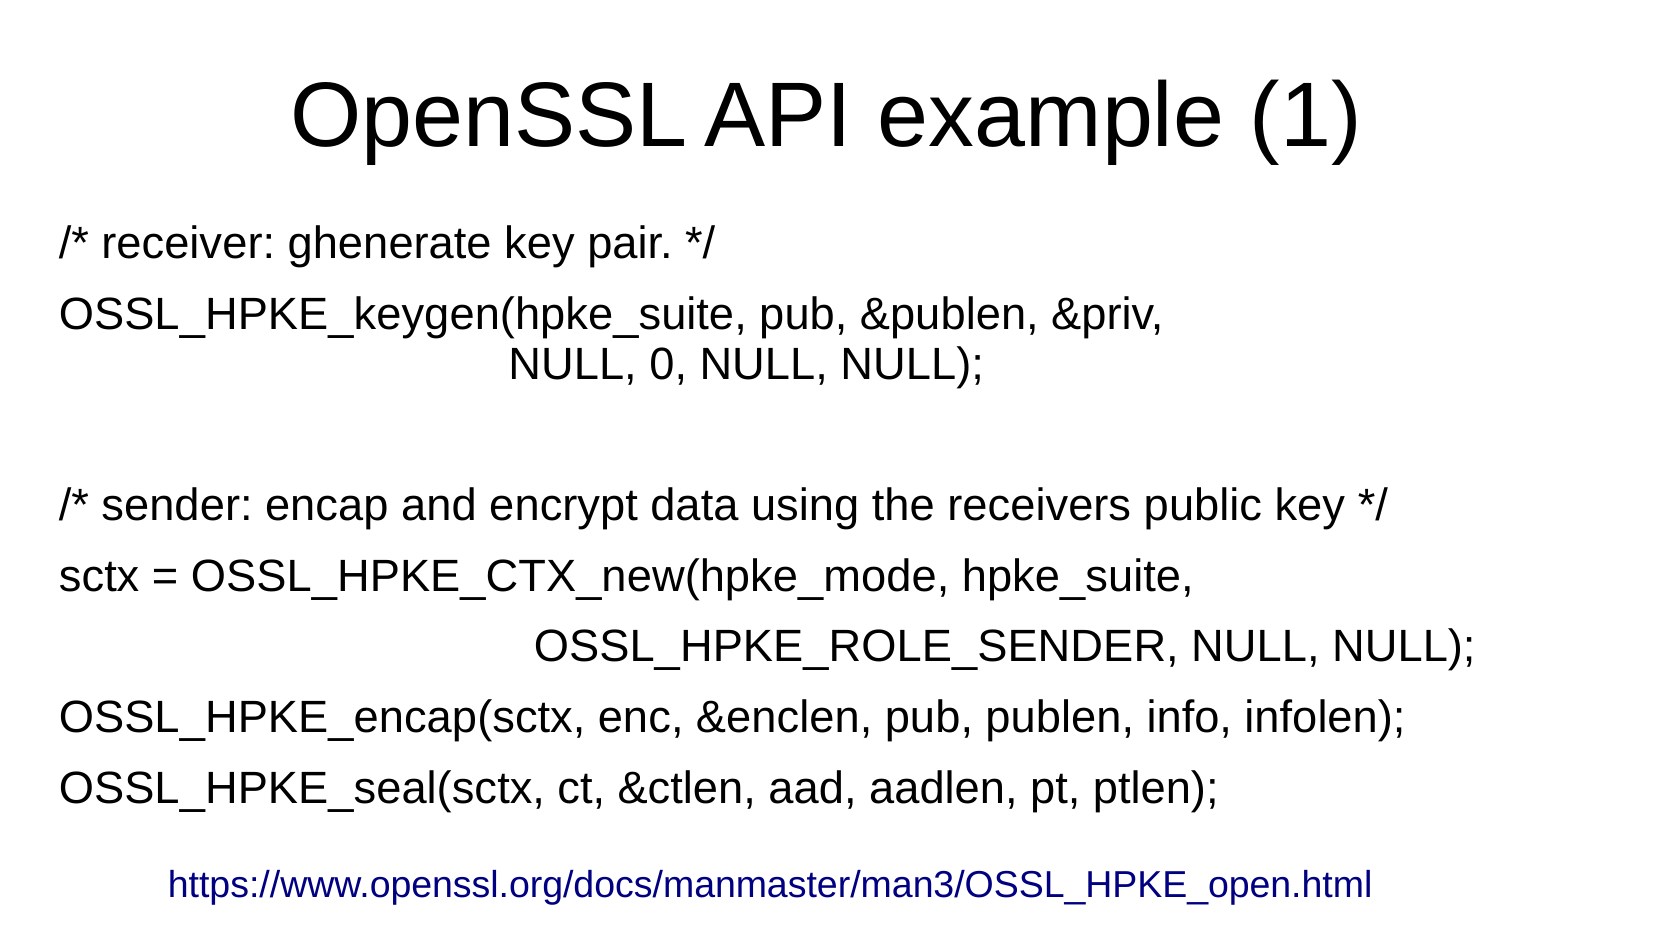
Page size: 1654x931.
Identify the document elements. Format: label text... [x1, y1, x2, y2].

text_box https://www.openssl.org/docs/manmaster/man3/OSSL_HPKE_open.html [153, 856, 1418, 931]
list /* receiver: ghenerate key pair. */ OSSL_HPKE_keygen(hpke_suite, pub, &publen, &priv, NULL, 0, NULL, NULL); /* sender: encap and encrypt data using the receivers public key */ sctx = OSSL_HPKE_CTX_new(hpke_mode, hpke_suite, OSSL_HPKE_ROLE_SENDER, NULL, NULL); OSSL_HPKE_encap(sctx, enc, &enclen, pub, publen, info, infolen); OSSL_HPKE_seal(sctx, ct, &ctlen, aad, aadlen, pt, ptlen); [59, 217, 1565, 827]
title OpenSSL API example (1) [82, 37, 1571, 193]
